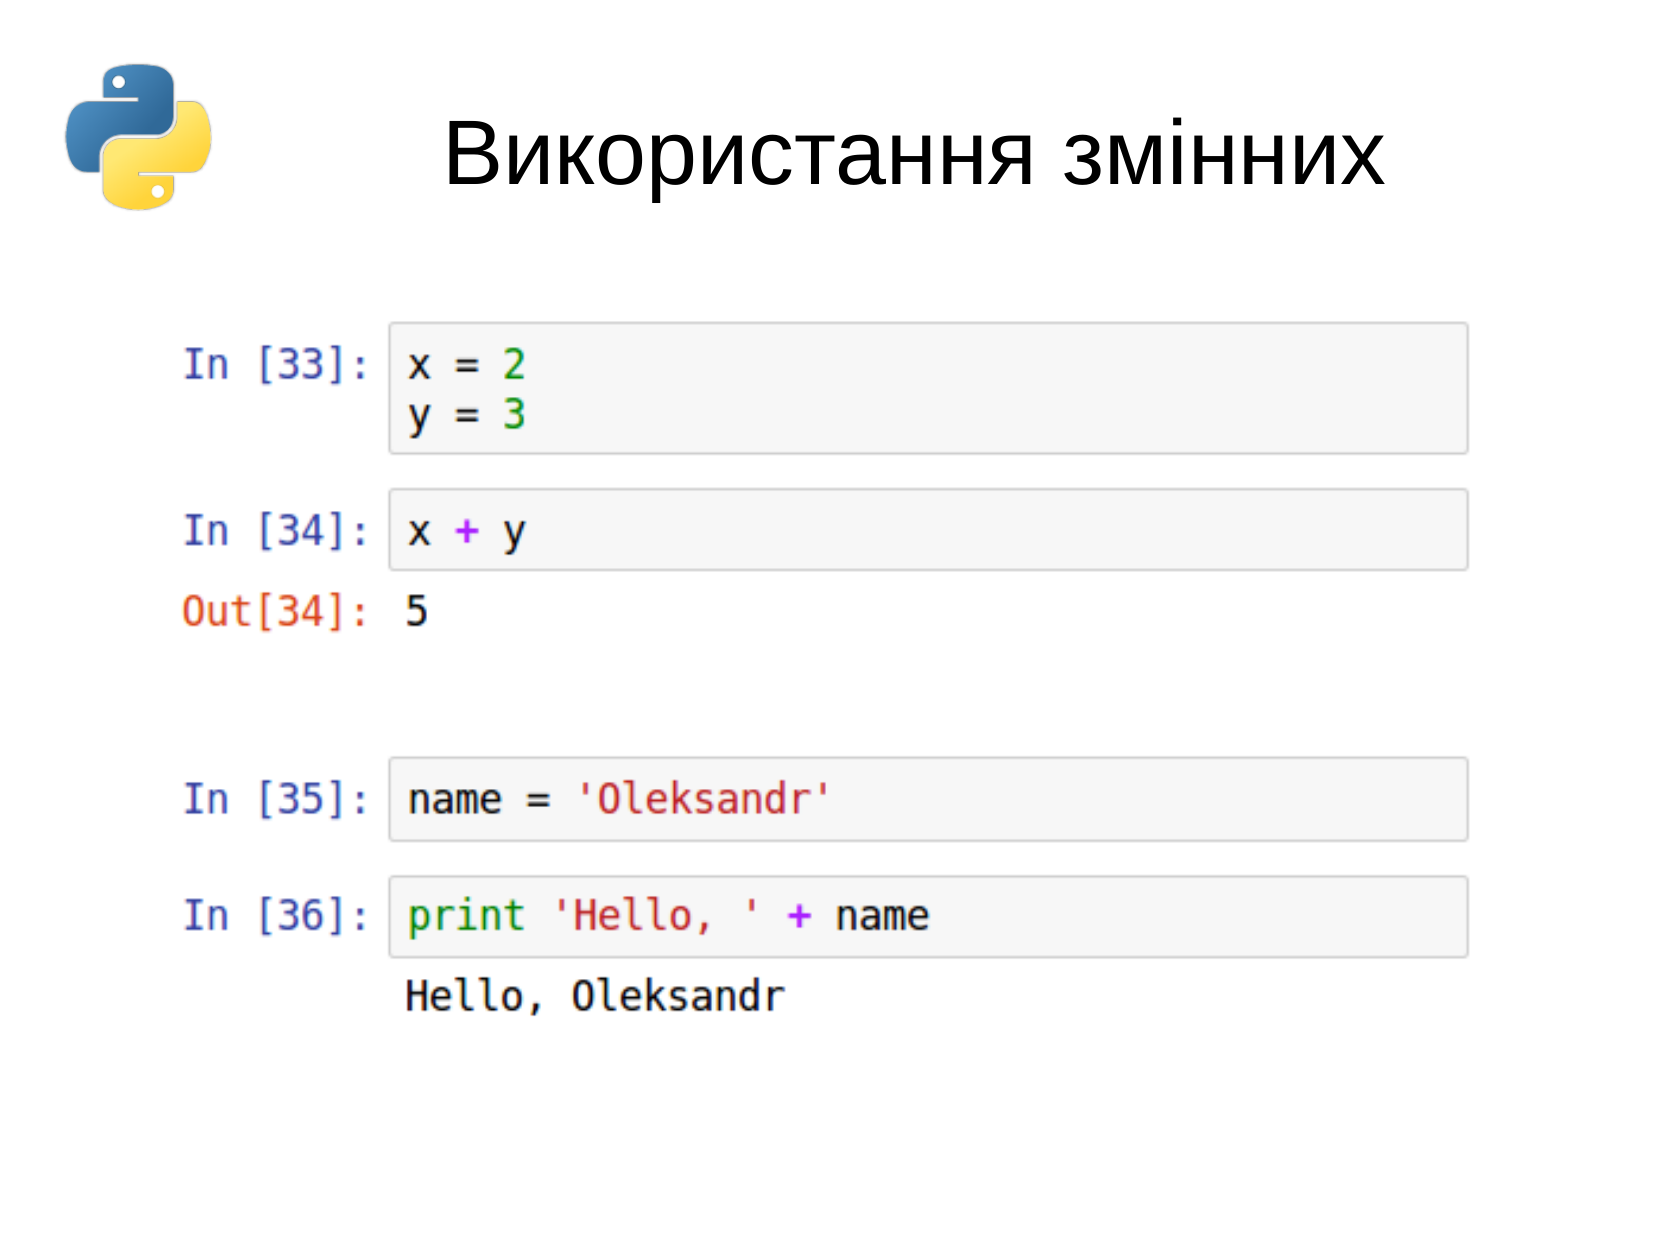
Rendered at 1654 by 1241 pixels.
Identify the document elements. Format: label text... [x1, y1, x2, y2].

picture [33, 32, 244, 244]
title Використання змінних [270, 49, 1561, 257]
picture [180, 320, 1510, 1066]
